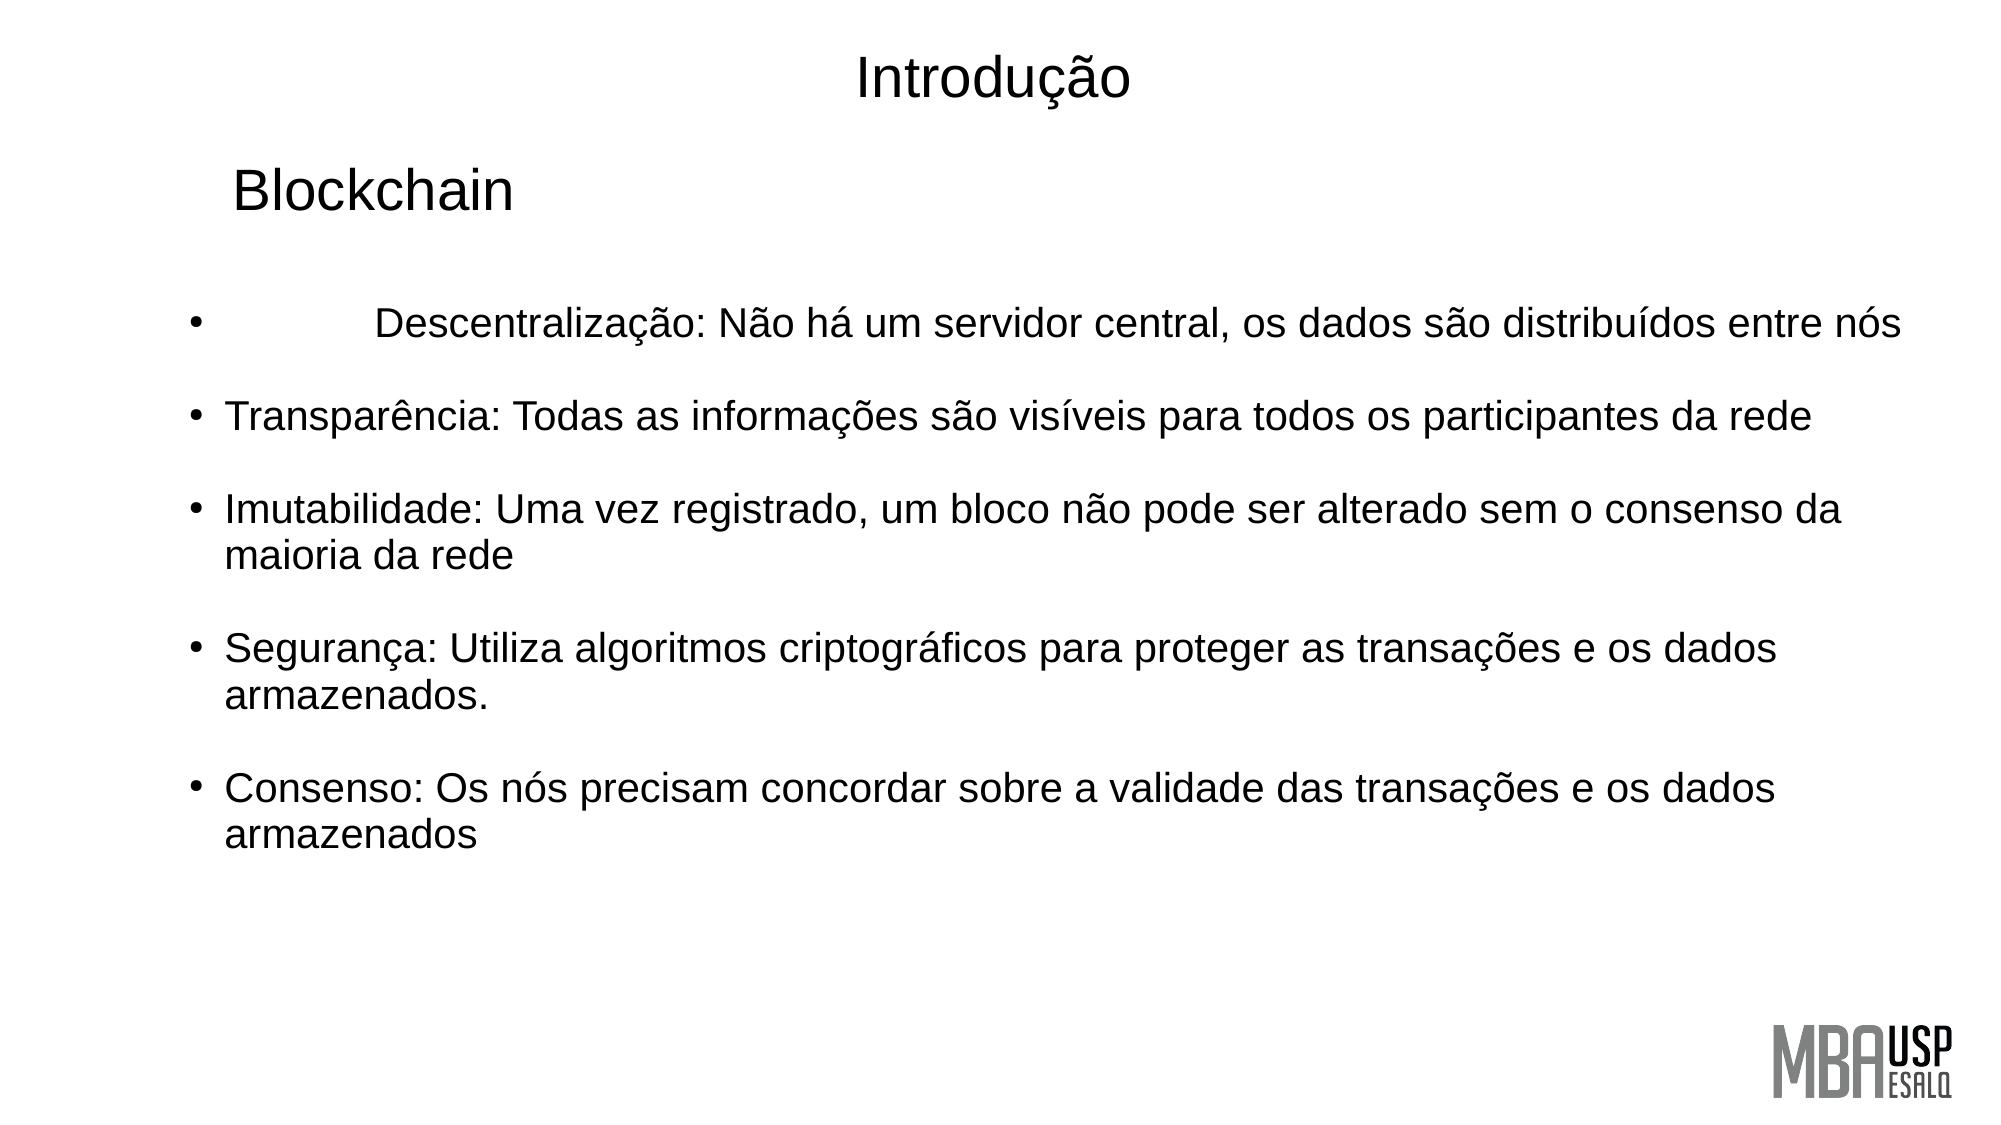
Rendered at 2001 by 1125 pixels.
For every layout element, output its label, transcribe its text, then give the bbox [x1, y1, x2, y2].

text_box Blockchain Descentralização: Não há um servidor central, os dados são distribuídos entre nós Transparência: Todas as informações são visíveis para todos os participantes da rede Imutabilidade: Uma vez registrado, um bloco não pode ser alterado sem o consenso da maioria da rede Segurança: Utiliza algoritmos criptográficos para proteger as transações e os dados armazenados. Consenso: Os nós precisam concordar sobre a validade das transações e os dados armazenados [82, 150, 1951, 976]
text_box Introdução [37, 37, 1951, 118]
picture [1765, 1021, 1960, 1102]
